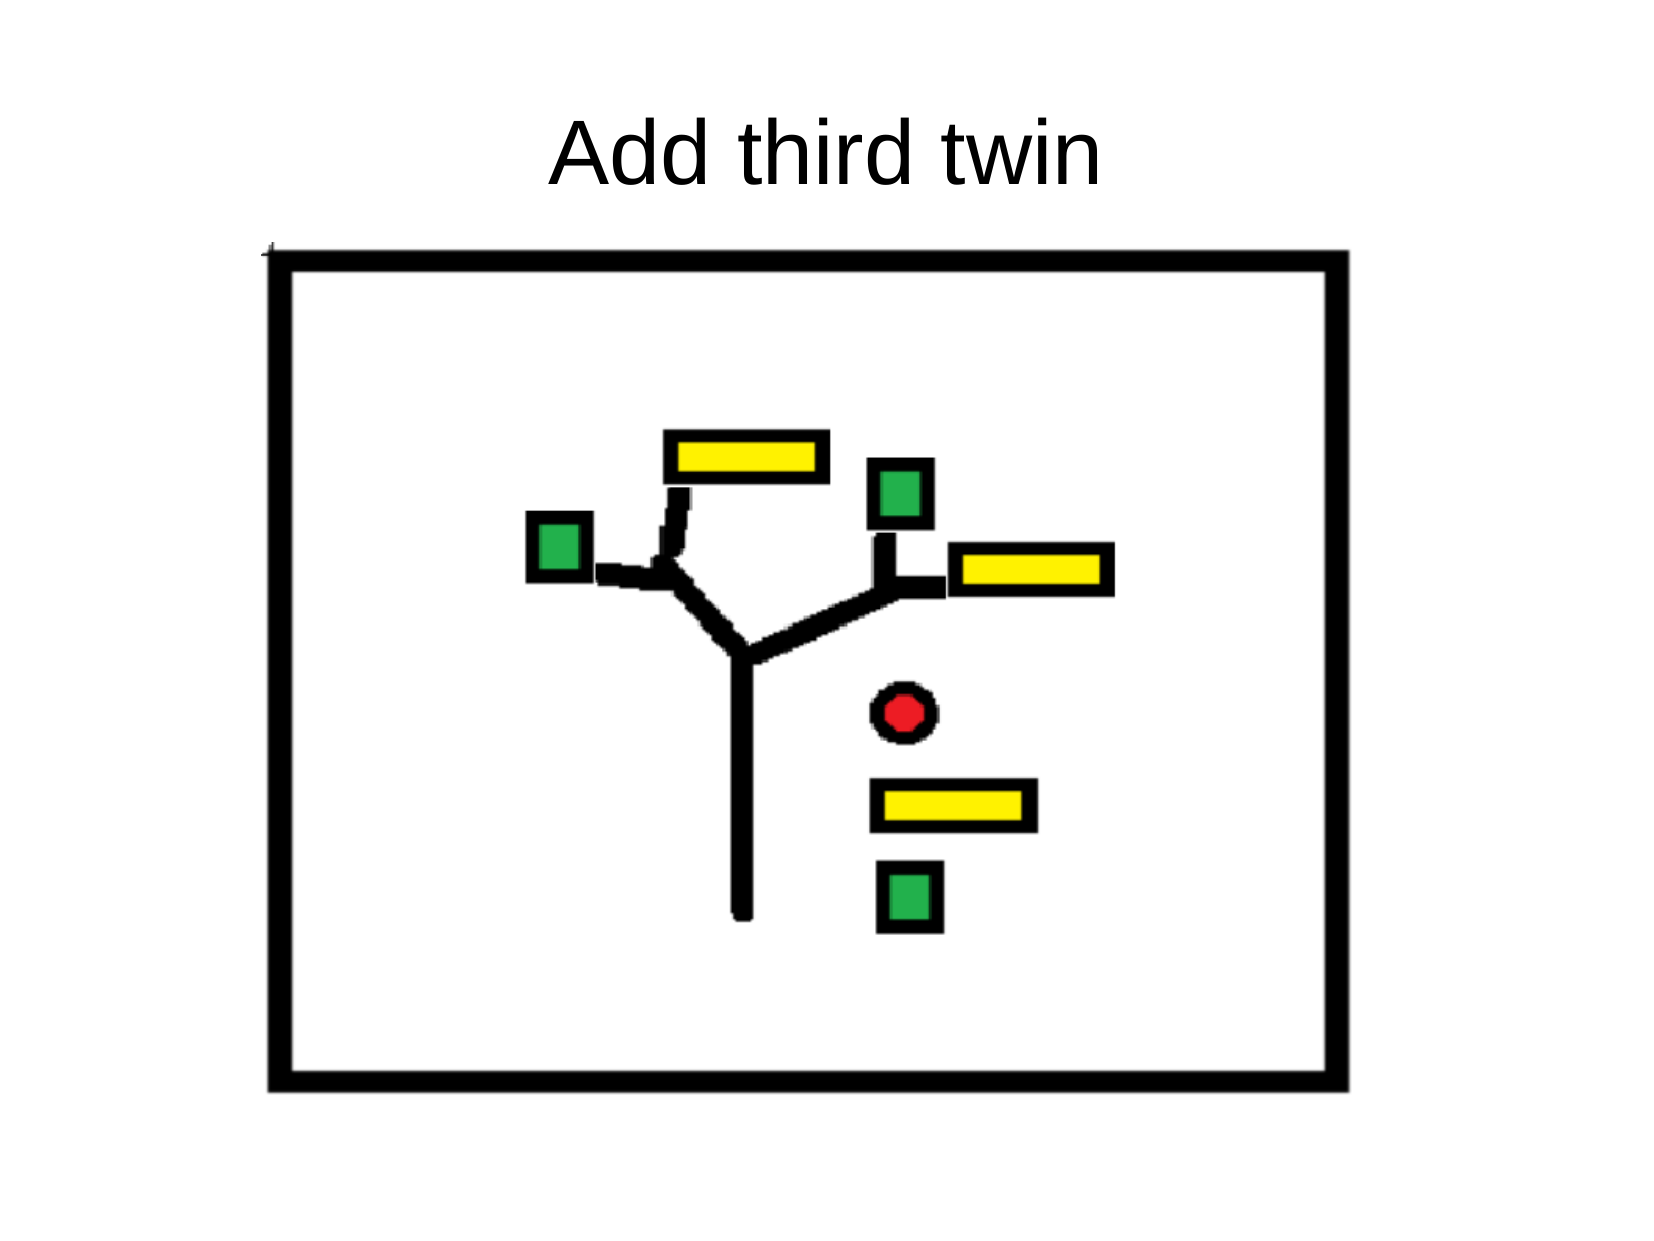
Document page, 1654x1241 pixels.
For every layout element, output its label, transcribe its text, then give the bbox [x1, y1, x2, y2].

title Add third twin [82, 49, 1571, 257]
picture [261, 242, 1353, 1096]
